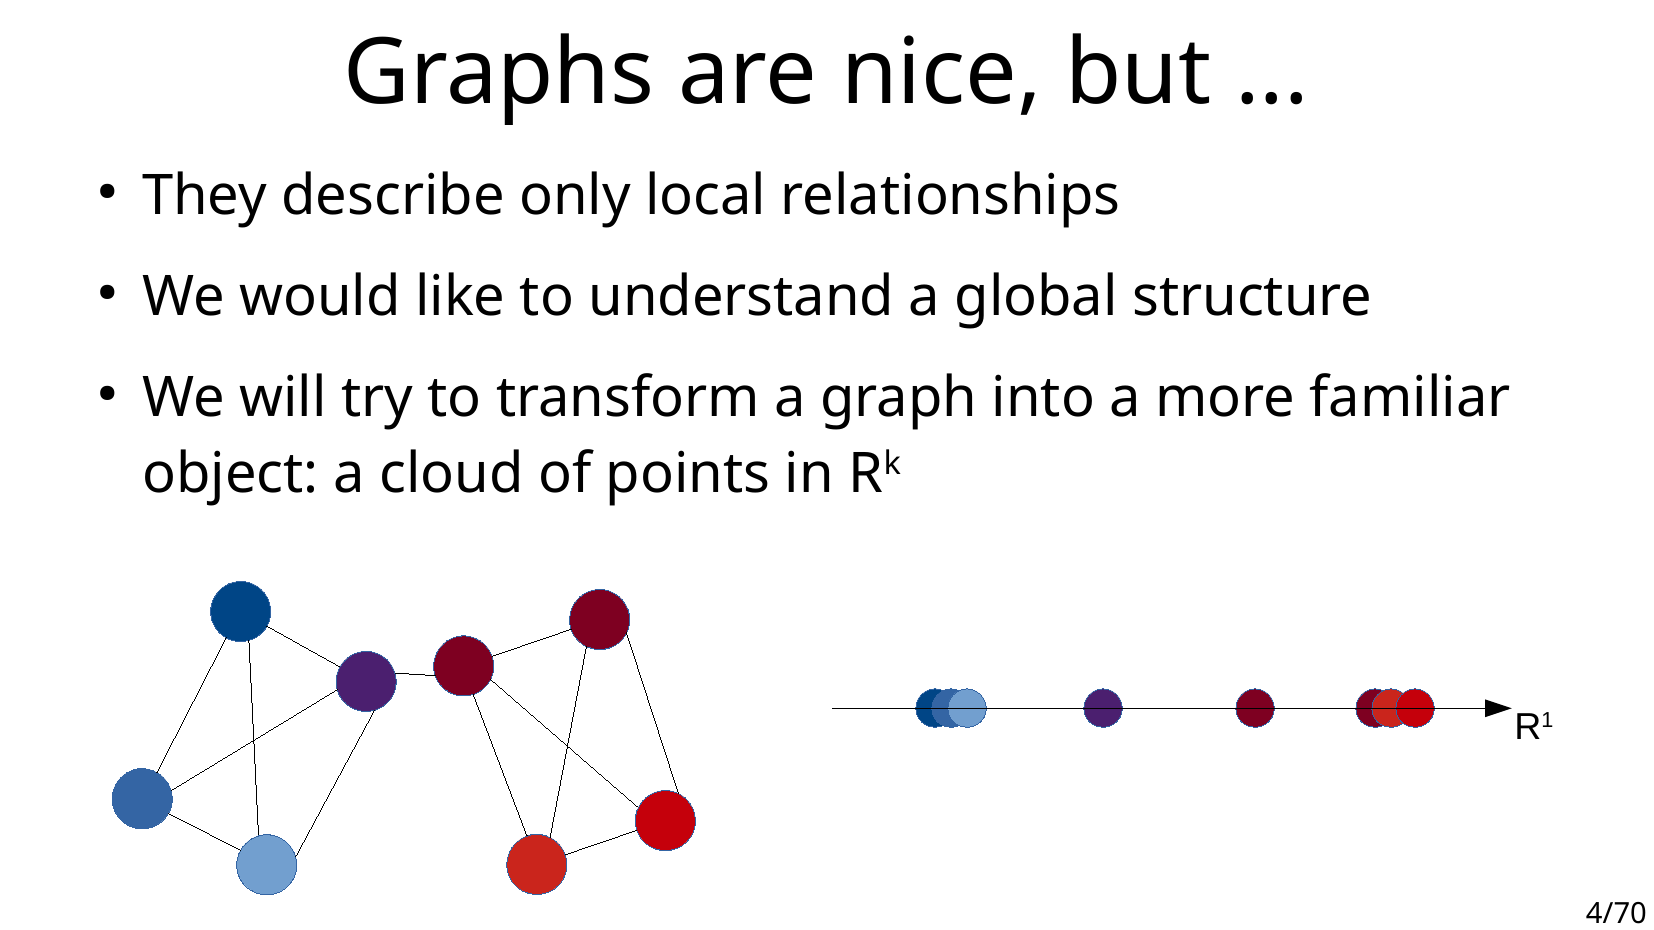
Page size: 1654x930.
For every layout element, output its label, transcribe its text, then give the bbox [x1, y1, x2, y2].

text_box [569, 589, 630, 650]
text_box [1235, 709, 1275, 728]
text_box [506, 834, 567, 895]
text_box [1355, 688, 1435, 708]
text_box R1 [1499, 698, 1569, 756]
text_box [635, 790, 696, 851]
text_box [1355, 709, 1435, 728]
text_box [1235, 688, 1275, 708]
text_box [915, 709, 987, 728]
text_box [236, 834, 297, 895]
title Graphs are nice, but ... [82, 2, 1571, 135]
text_box [915, 688, 987, 708]
text_box [1083, 688, 1123, 708]
text_box [210, 581, 271, 642]
text_box [112, 768, 173, 829]
text_box [433, 635, 494, 696]
text_box [336, 651, 397, 712]
list They describe only local relationships We would like to understand a global structure We will try to transform a graph into a more familiar object: a cloud of points in Rk [82, 154, 1571, 516]
text_box [1083, 709, 1123, 728]
